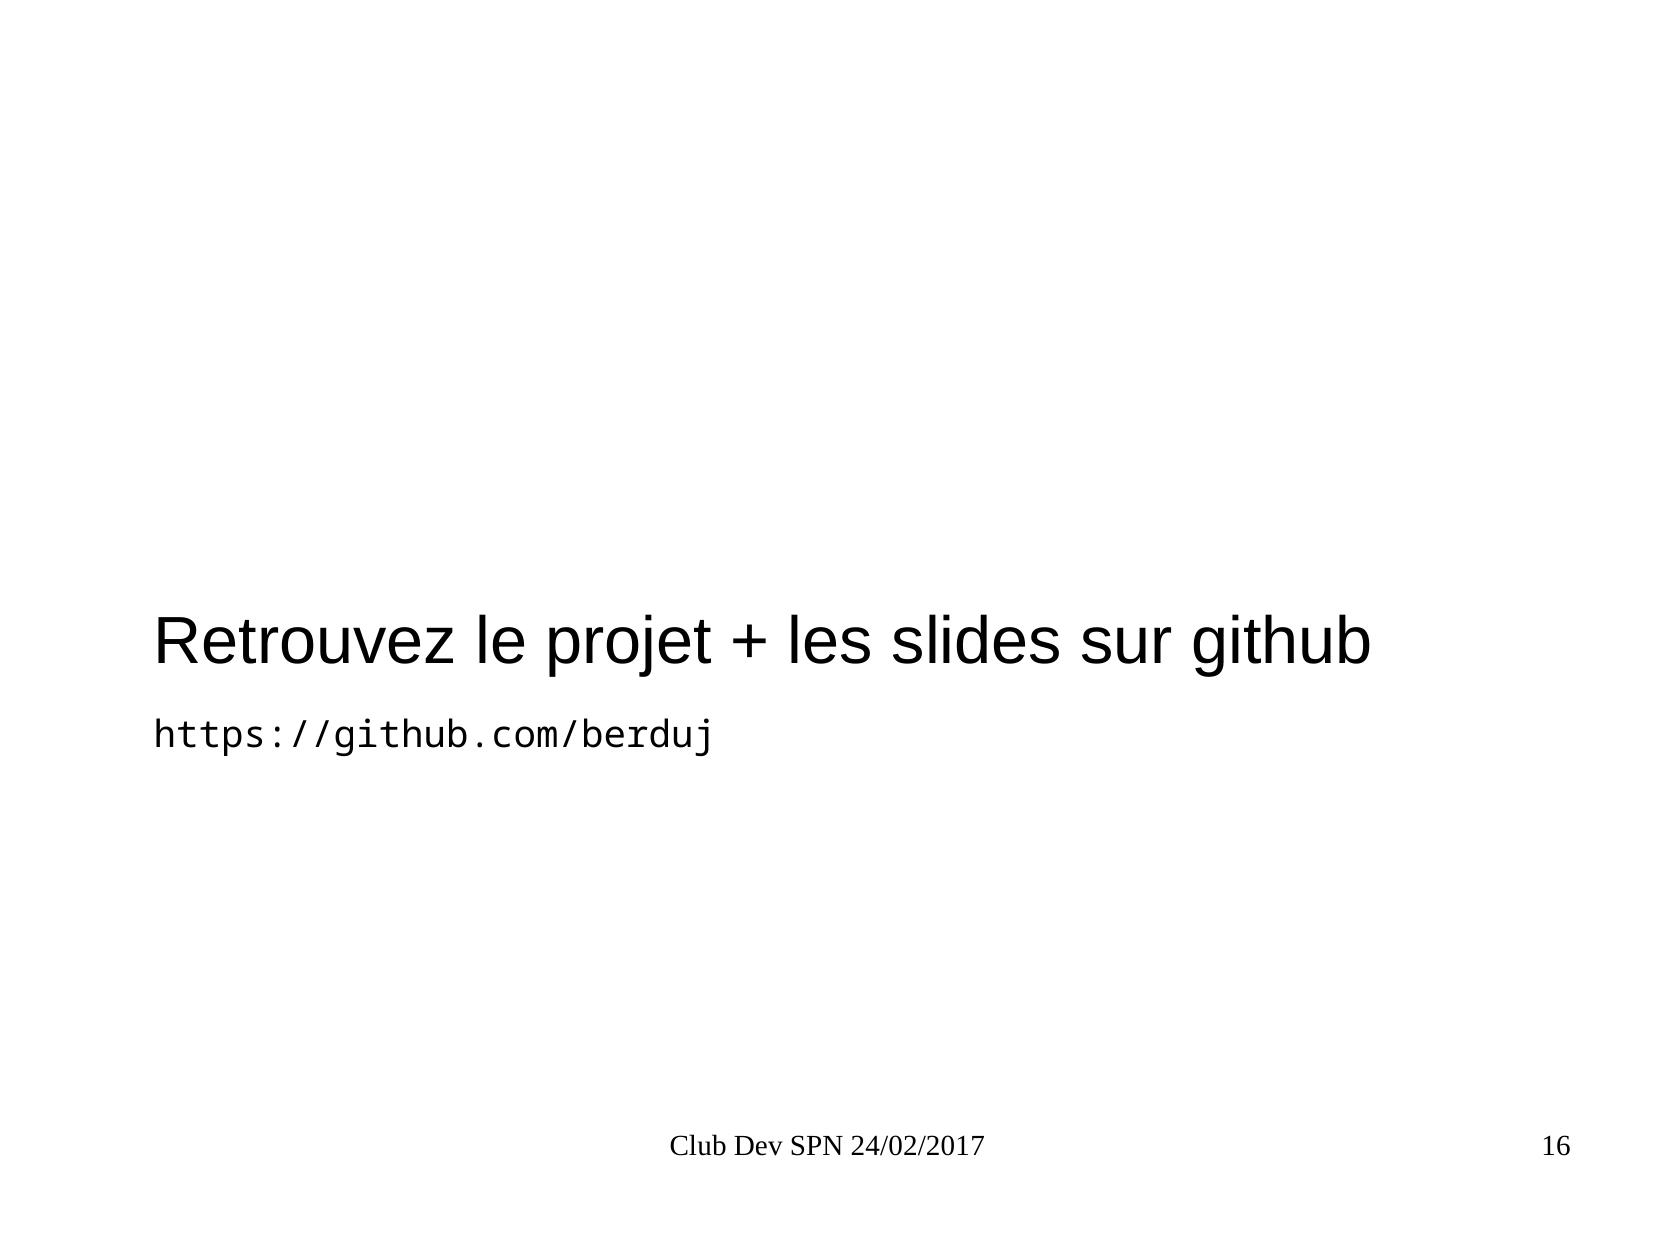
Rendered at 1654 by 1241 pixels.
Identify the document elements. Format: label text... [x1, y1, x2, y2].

list Retrouvez le projet + les slides sur github https://github.com/berduj [82, 290, 1571, 1010]
